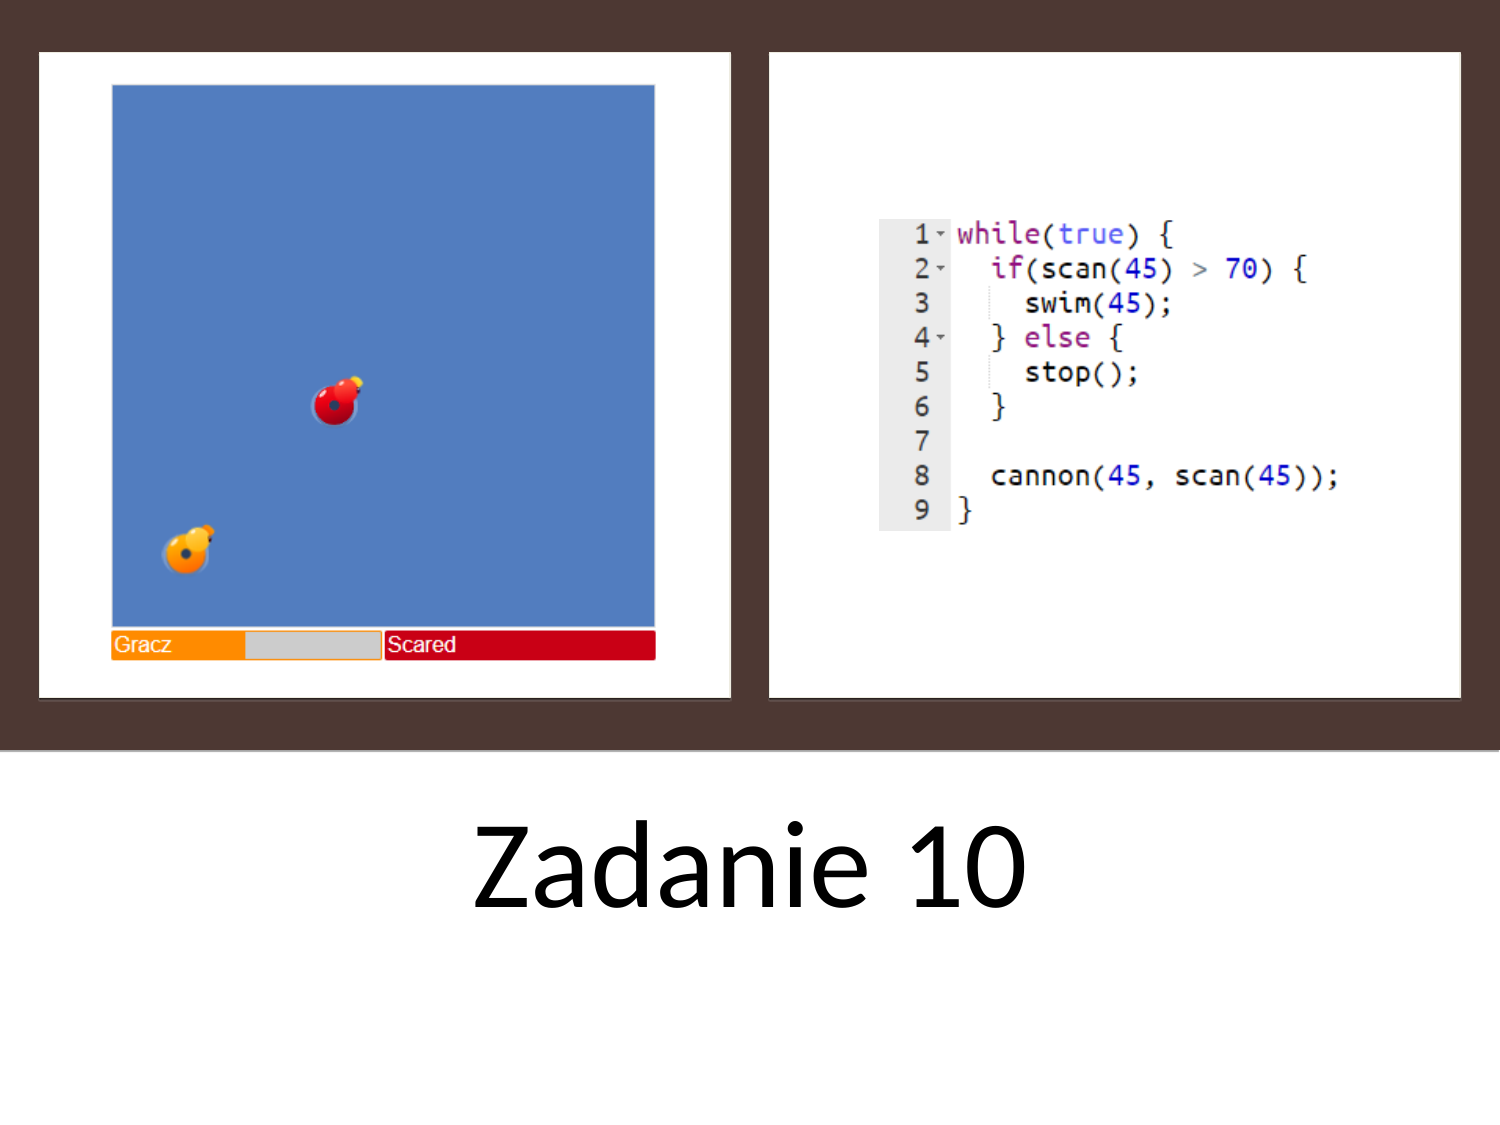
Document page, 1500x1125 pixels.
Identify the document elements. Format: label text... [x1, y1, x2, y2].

title Zadanie 10 [187, 761, 1313, 942]
picture [879, 219, 1351, 531]
picture [106, 76, 664, 674]
text_box [0, 0, 1500, 750]
